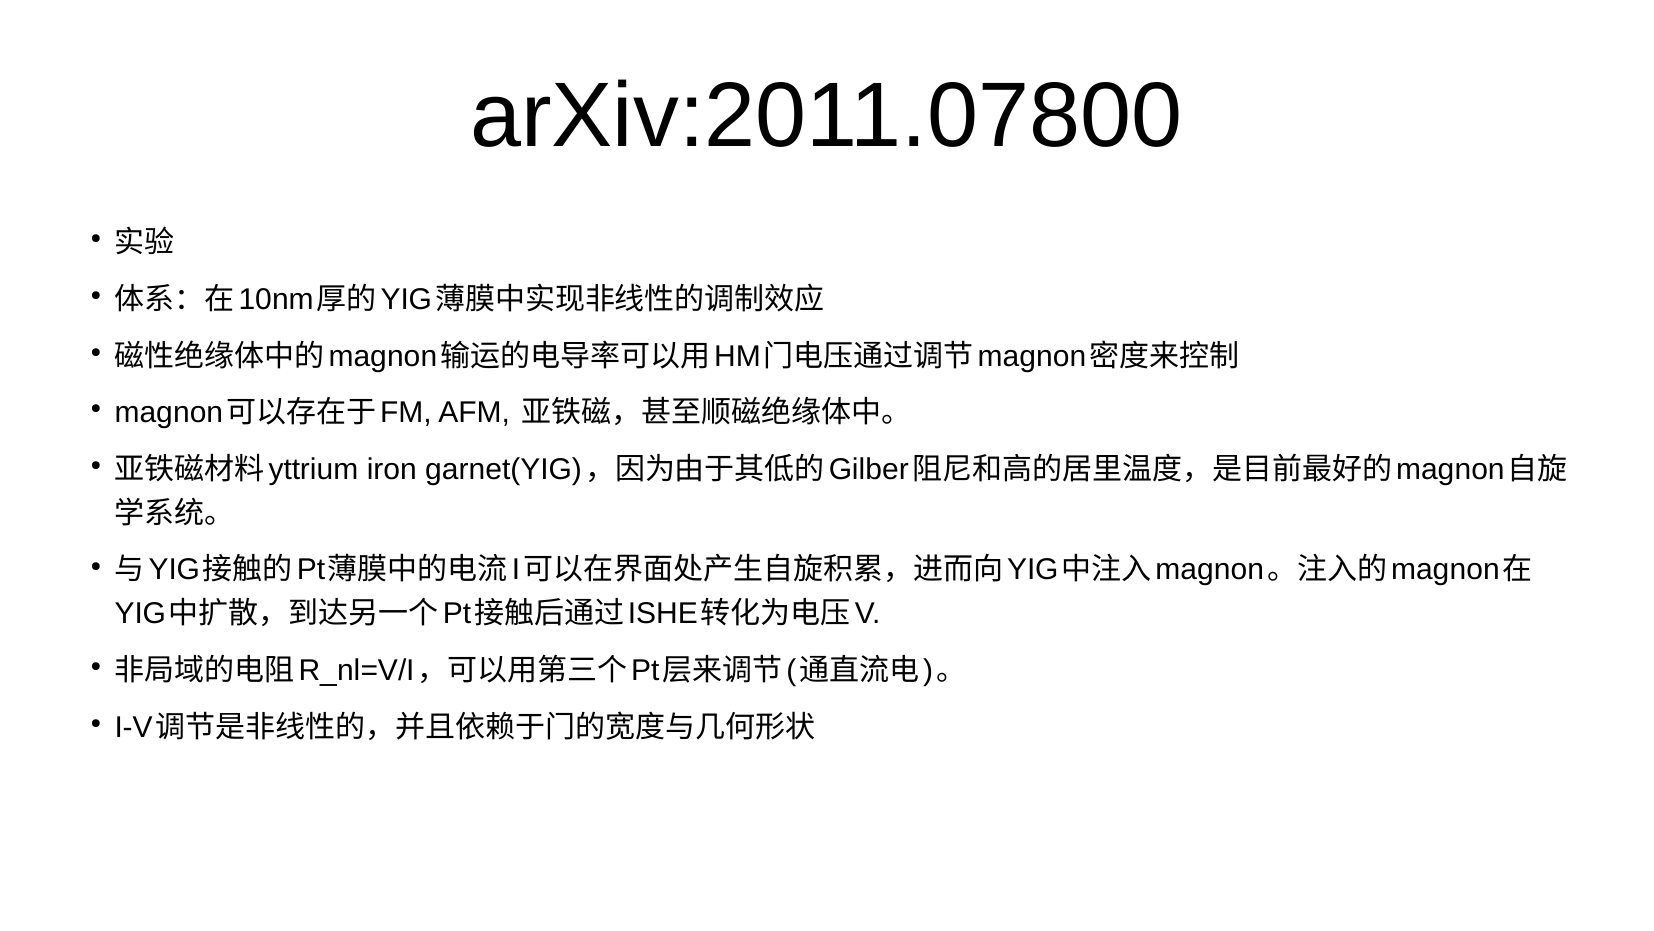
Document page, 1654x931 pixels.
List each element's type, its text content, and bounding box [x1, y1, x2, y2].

title arXiv:2011.07800 [82, 37, 1571, 193]
list 实验 体系：在10nm厚的YIG薄膜中实现非线性的调制效应 磁性绝缘体中的magnon输运的电导率可以用HM门电压通过调节magnon密度来控制 magnon可以存在于FM, AFM, 亚铁磁，甚至顺磁绝缘体中。 亚铁磁材料yttrium iron garnet(YIG)，因为由于其低的Gilber阻尼和高的居里温度，是目前最好的magnon自旋学系统。 与YIG接触的Pt薄膜中的电流I可以在界面处产生自旋积累，进而向YIG中注入magnon。注入的magnon在YIG中扩散，到达另一个Pt接触后通过ISHE转化为电压V. 非局域的电阻R_nl=V/I，可以用第三个Pt层来调节(通直流电)。 I-V调节是非线性的，并且依赖于门的宽度与几何形状 [82, 217, 1571, 758]
